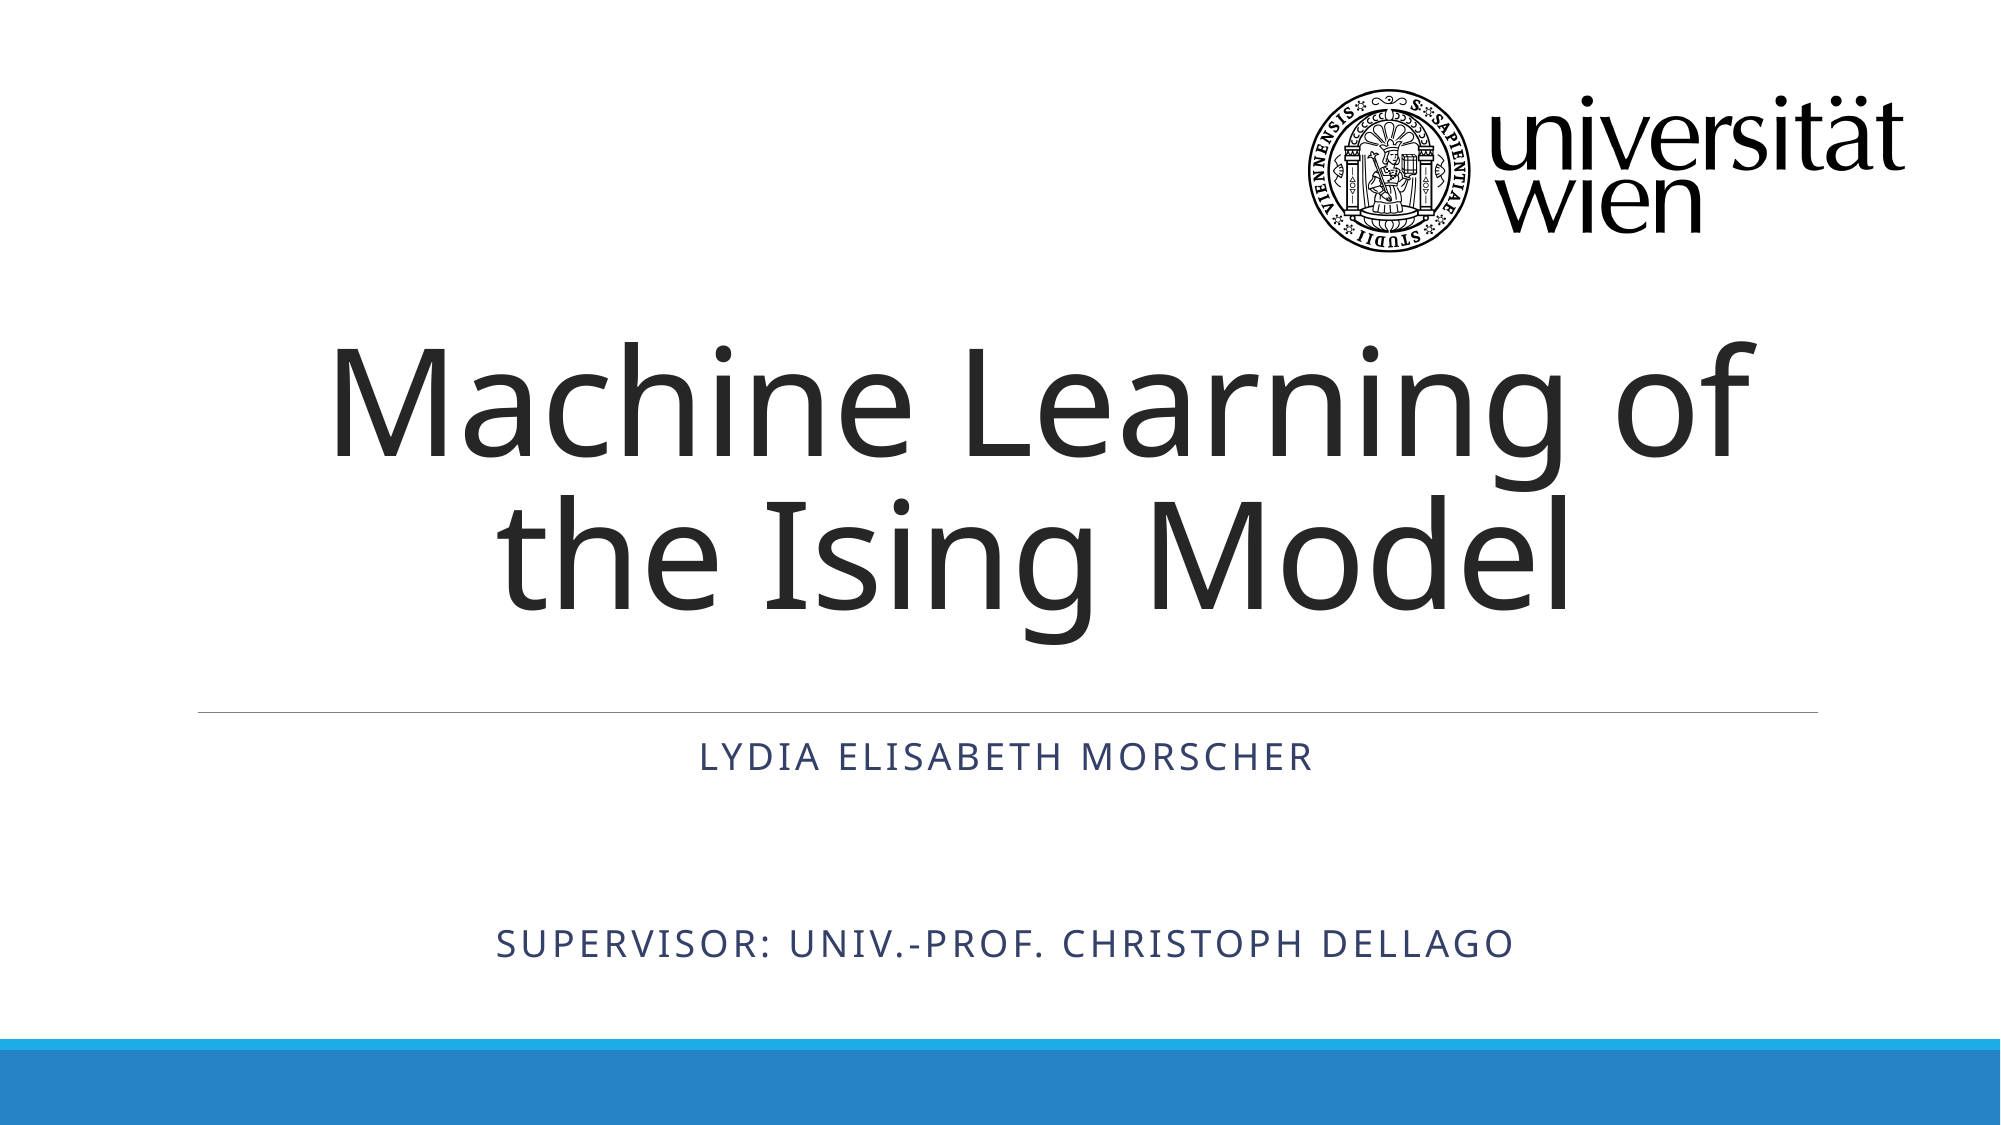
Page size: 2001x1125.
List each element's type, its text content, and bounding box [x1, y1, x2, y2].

picture [1264, 0, 1947, 342]
title Machine Learning of the Ising Model [182, 265, 1892, 709]
subtitle Lydia Elisabeth Morscher Supervisor: Univ.-Prof. Christoph Dellago [180, 730, 1831, 975]
